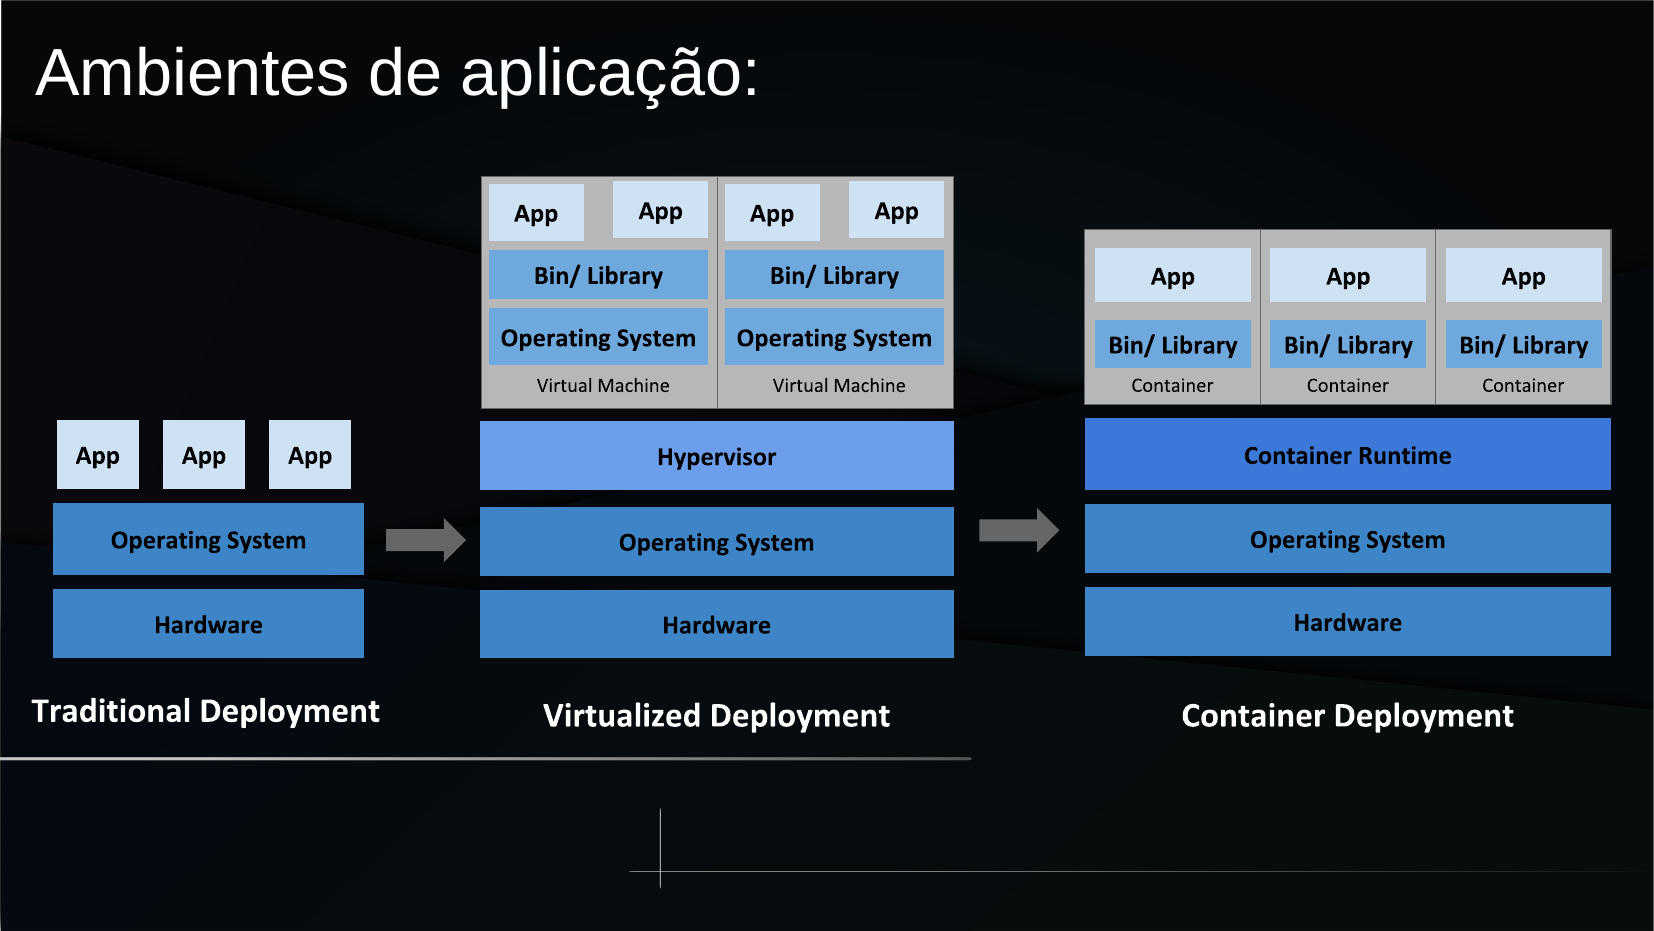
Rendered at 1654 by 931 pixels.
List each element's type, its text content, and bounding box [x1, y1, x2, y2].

list Ambientes de aplicação: [35, 35, 768, 119]
picture [0, 0, 1654, 931]
